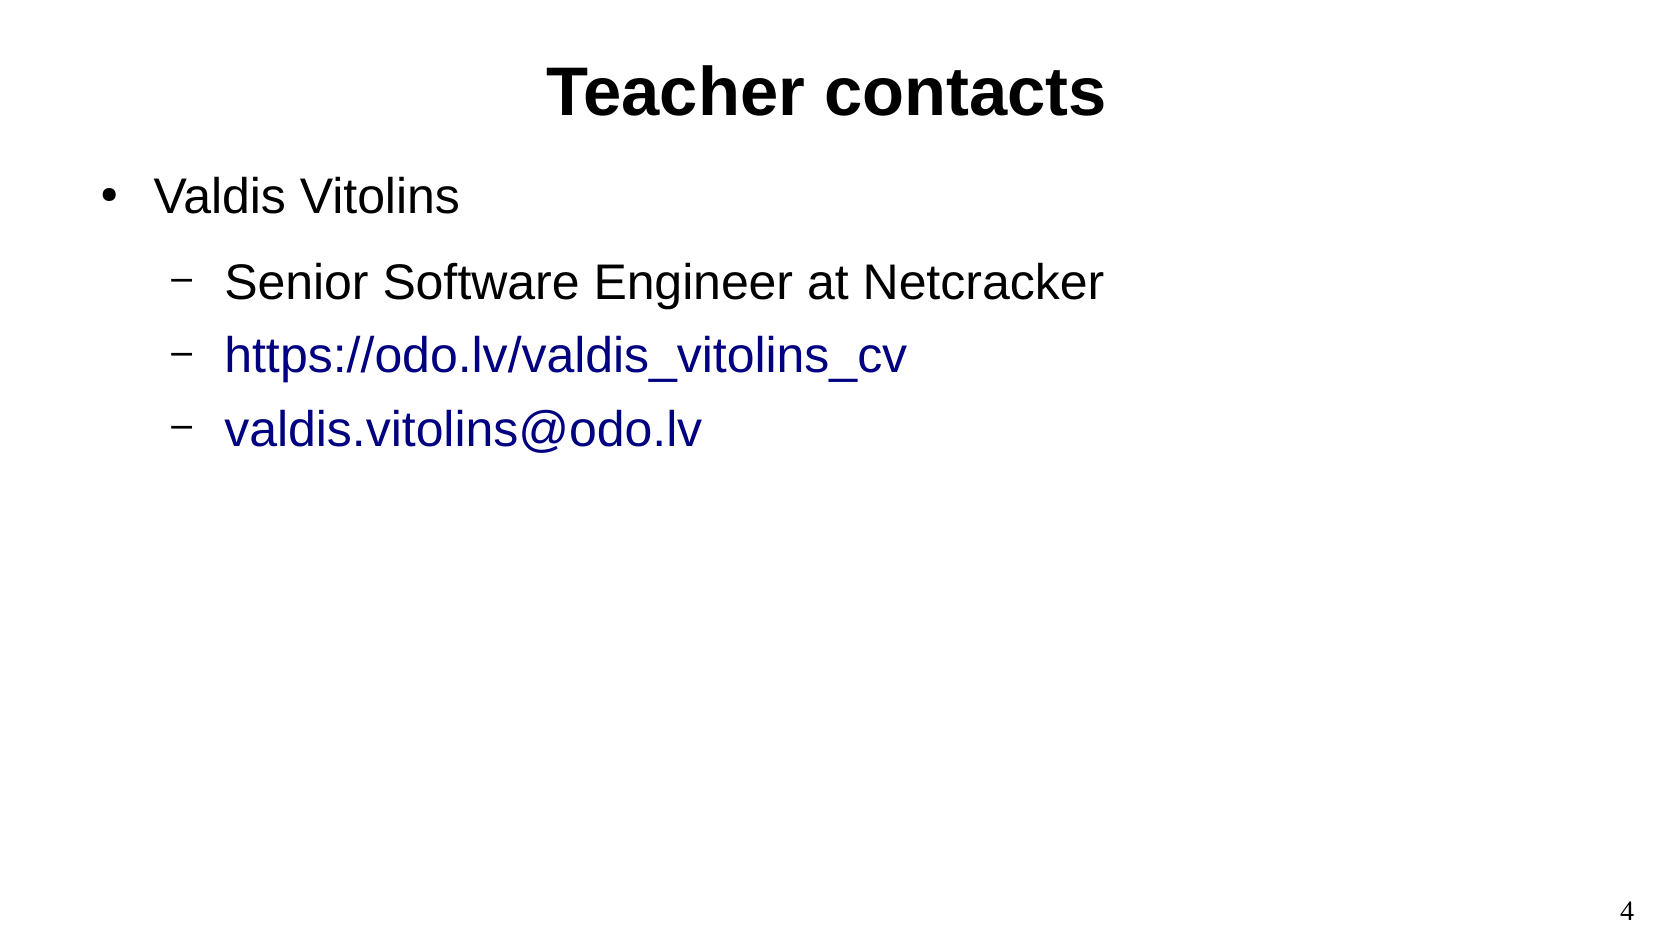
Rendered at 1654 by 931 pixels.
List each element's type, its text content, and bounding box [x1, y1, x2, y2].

list Valdis Vitolins Senior Software Engineer at Netcracker https://odo.lv/valdis_vitolins_cv valdis.vitolins@odo.lv [82, 168, 1538, 889]
title Teacher contacts [82, 37, 1571, 147]
